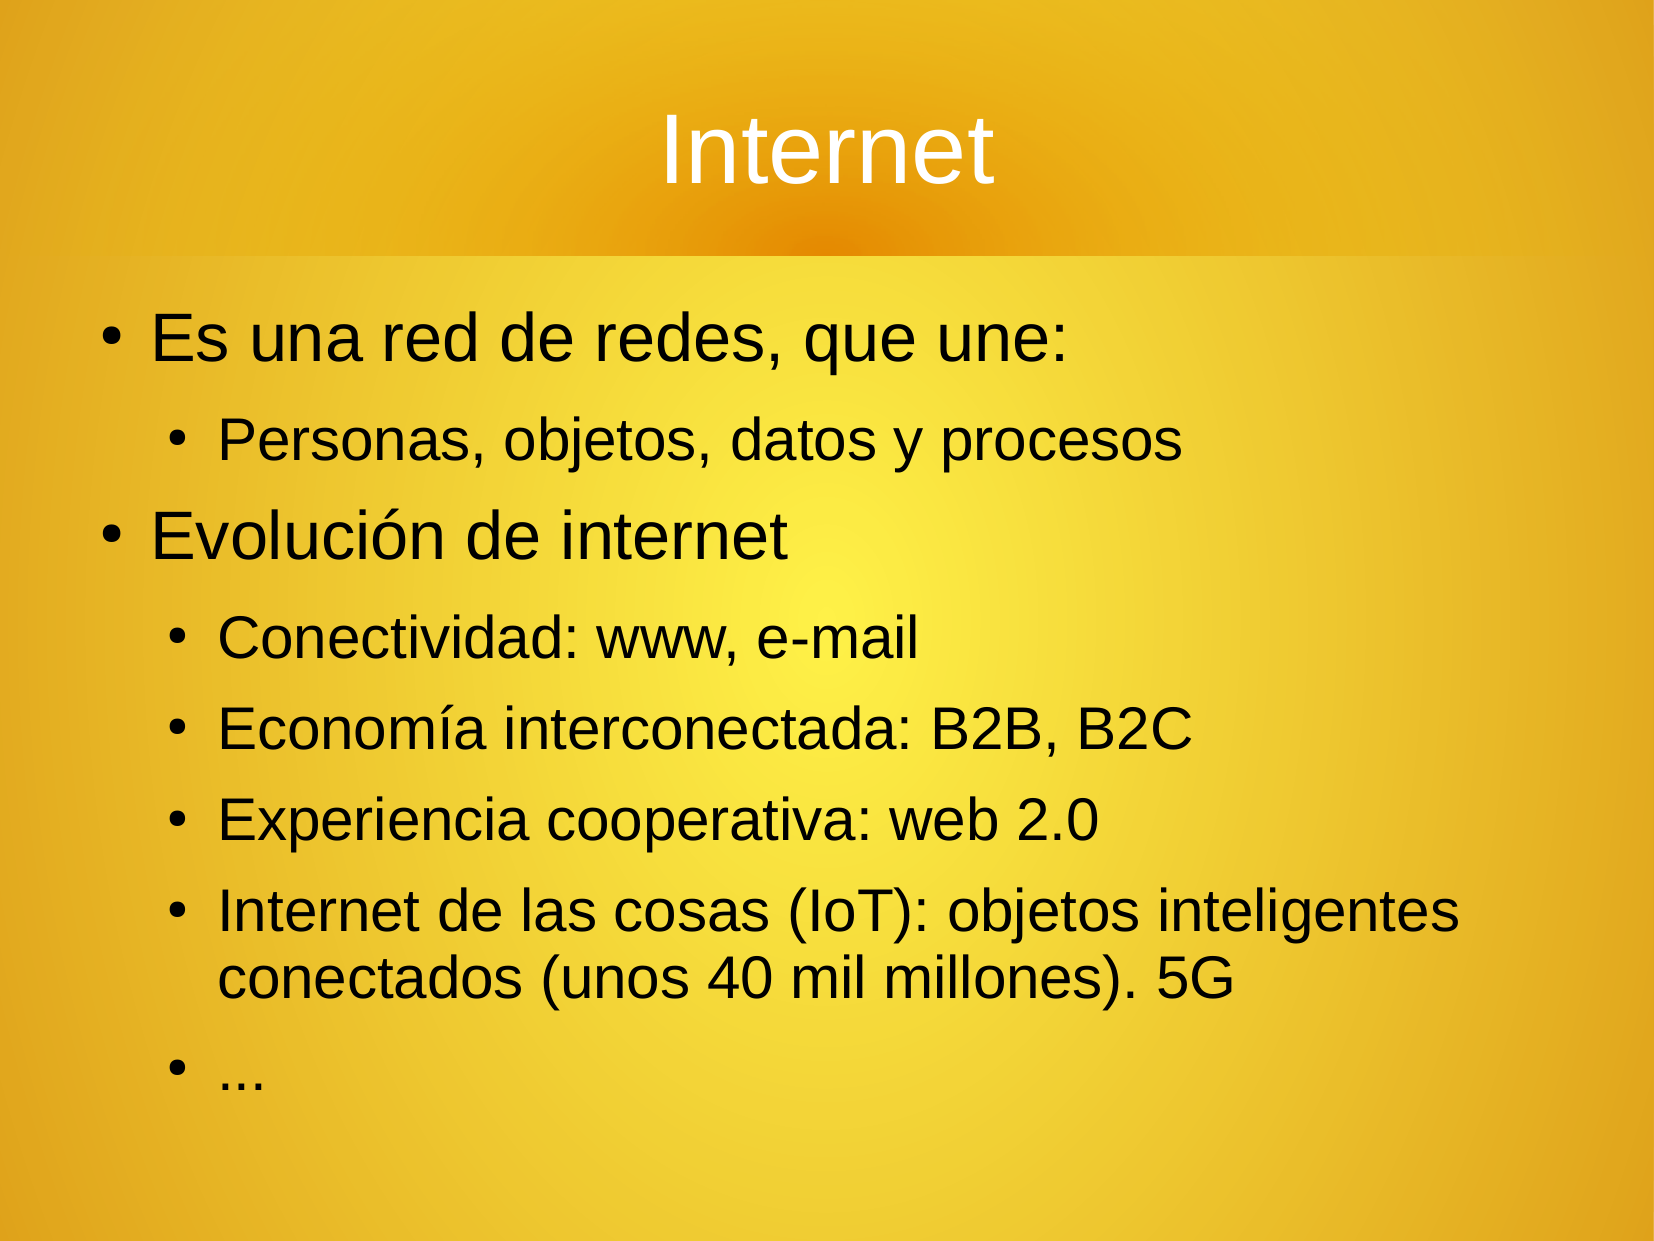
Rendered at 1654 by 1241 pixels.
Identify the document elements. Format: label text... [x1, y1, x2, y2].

title Internet [82, 47, 1571, 252]
list Es una red de redes, que une: Personas, objetos, datos y procesos Evolución de internet Conectividad: www, e-mail Economía interconectada: B2B, B2C Experiencia cooperativa: web 2.0 Internet de las cosas (IoT): objetos inteligentes conectados (unos 40 mil millones). 5G ... [82, 299, 1571, 1111]
